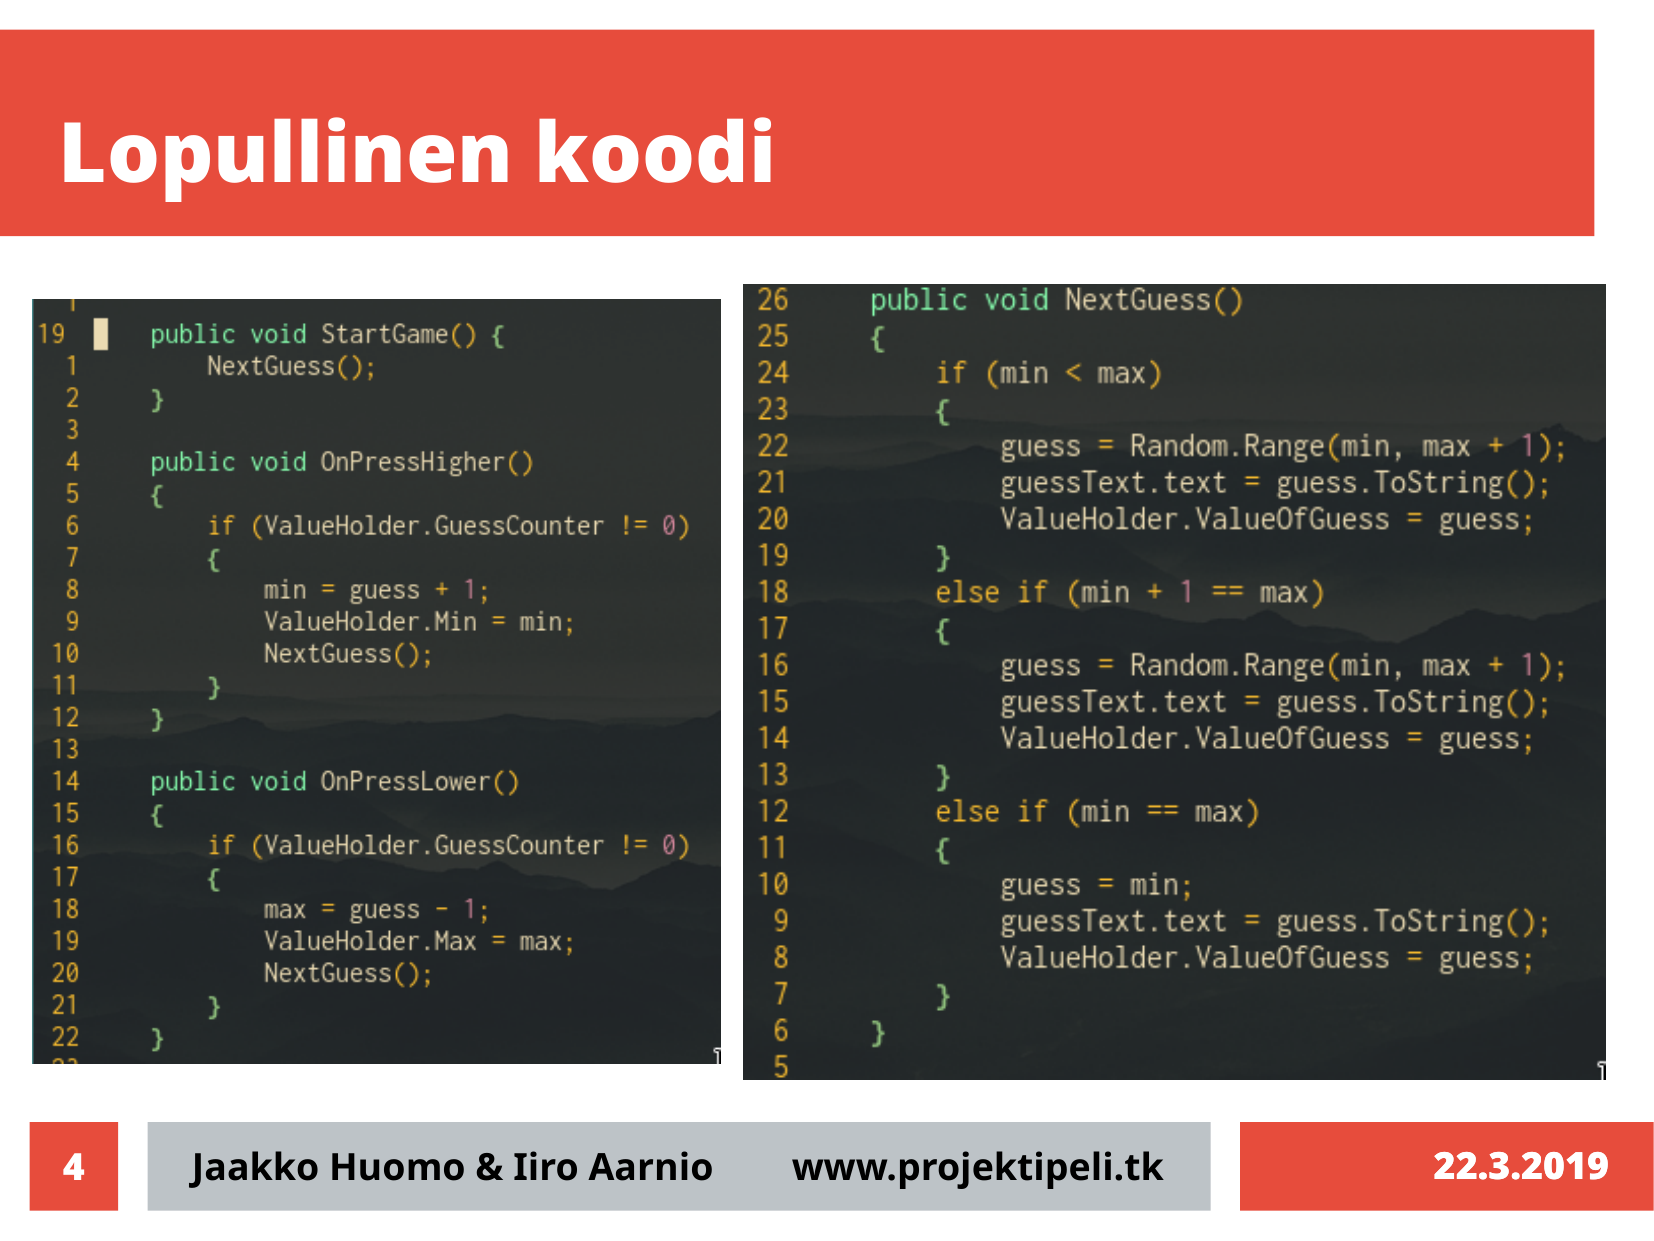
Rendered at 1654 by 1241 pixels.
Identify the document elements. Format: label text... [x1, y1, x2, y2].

title Lopullinen koodi [59, 59, 1595, 207]
picture [743, 284, 1606, 1080]
picture [32, 299, 721, 1064]
